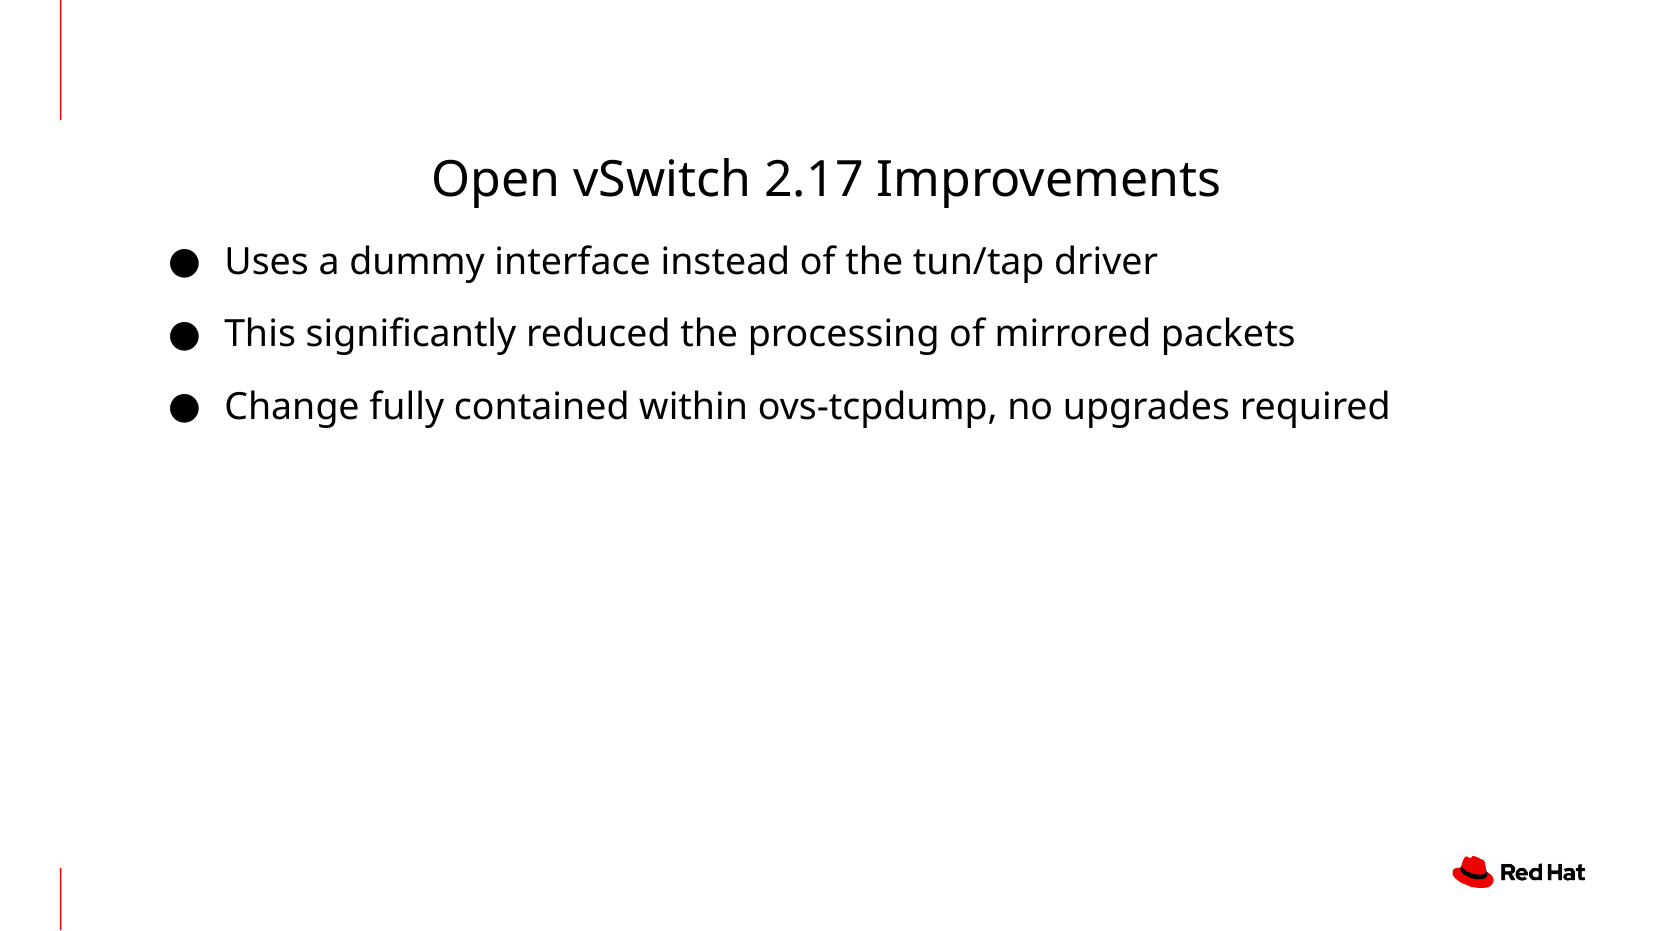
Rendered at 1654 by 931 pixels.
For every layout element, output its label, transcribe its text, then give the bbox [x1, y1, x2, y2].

text_box Uses a dummy interface instead of the tun/tap driver This significantly reduced the processing of mirrored packets Change fully contained within ovs-tcpdump, no upgrades required [149, 229, 1504, 773]
picture [1452, 856, 1585, 888]
title Open vSwitch 2.17 Improvements [237, 128, 1416, 205]
